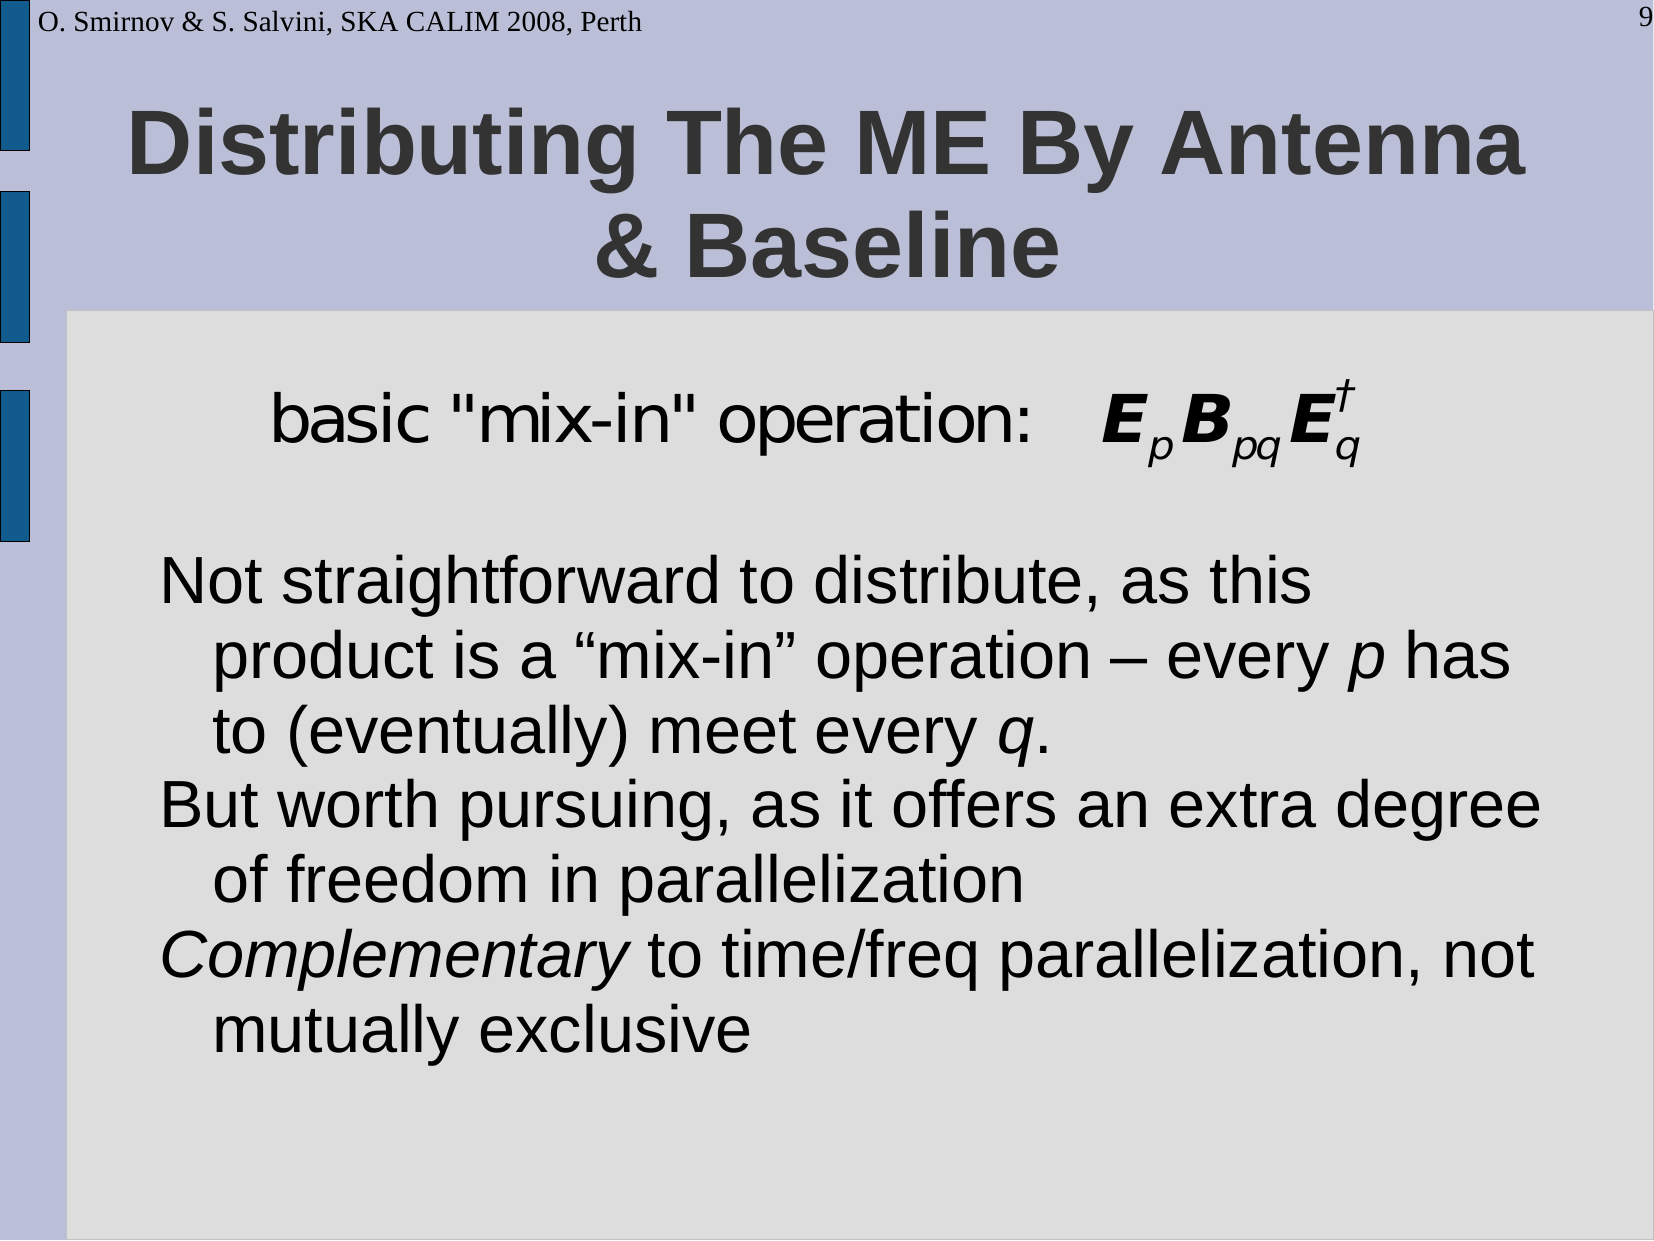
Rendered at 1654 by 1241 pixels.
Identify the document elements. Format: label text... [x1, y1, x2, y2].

chart [261, 372, 1365, 469]
title Distributing The ME By Antenna & Baseline [121, 76, 1534, 313]
list Not straightforward to distribute, as this product is a “mix-in” operation – every p has to (eventually) meet every q. But worth pursuing, as it offers an extra degree of freedom in parallelization Complementary to time/freq parallelization, not mutually exclusive [141, 543, 1554, 1201]
